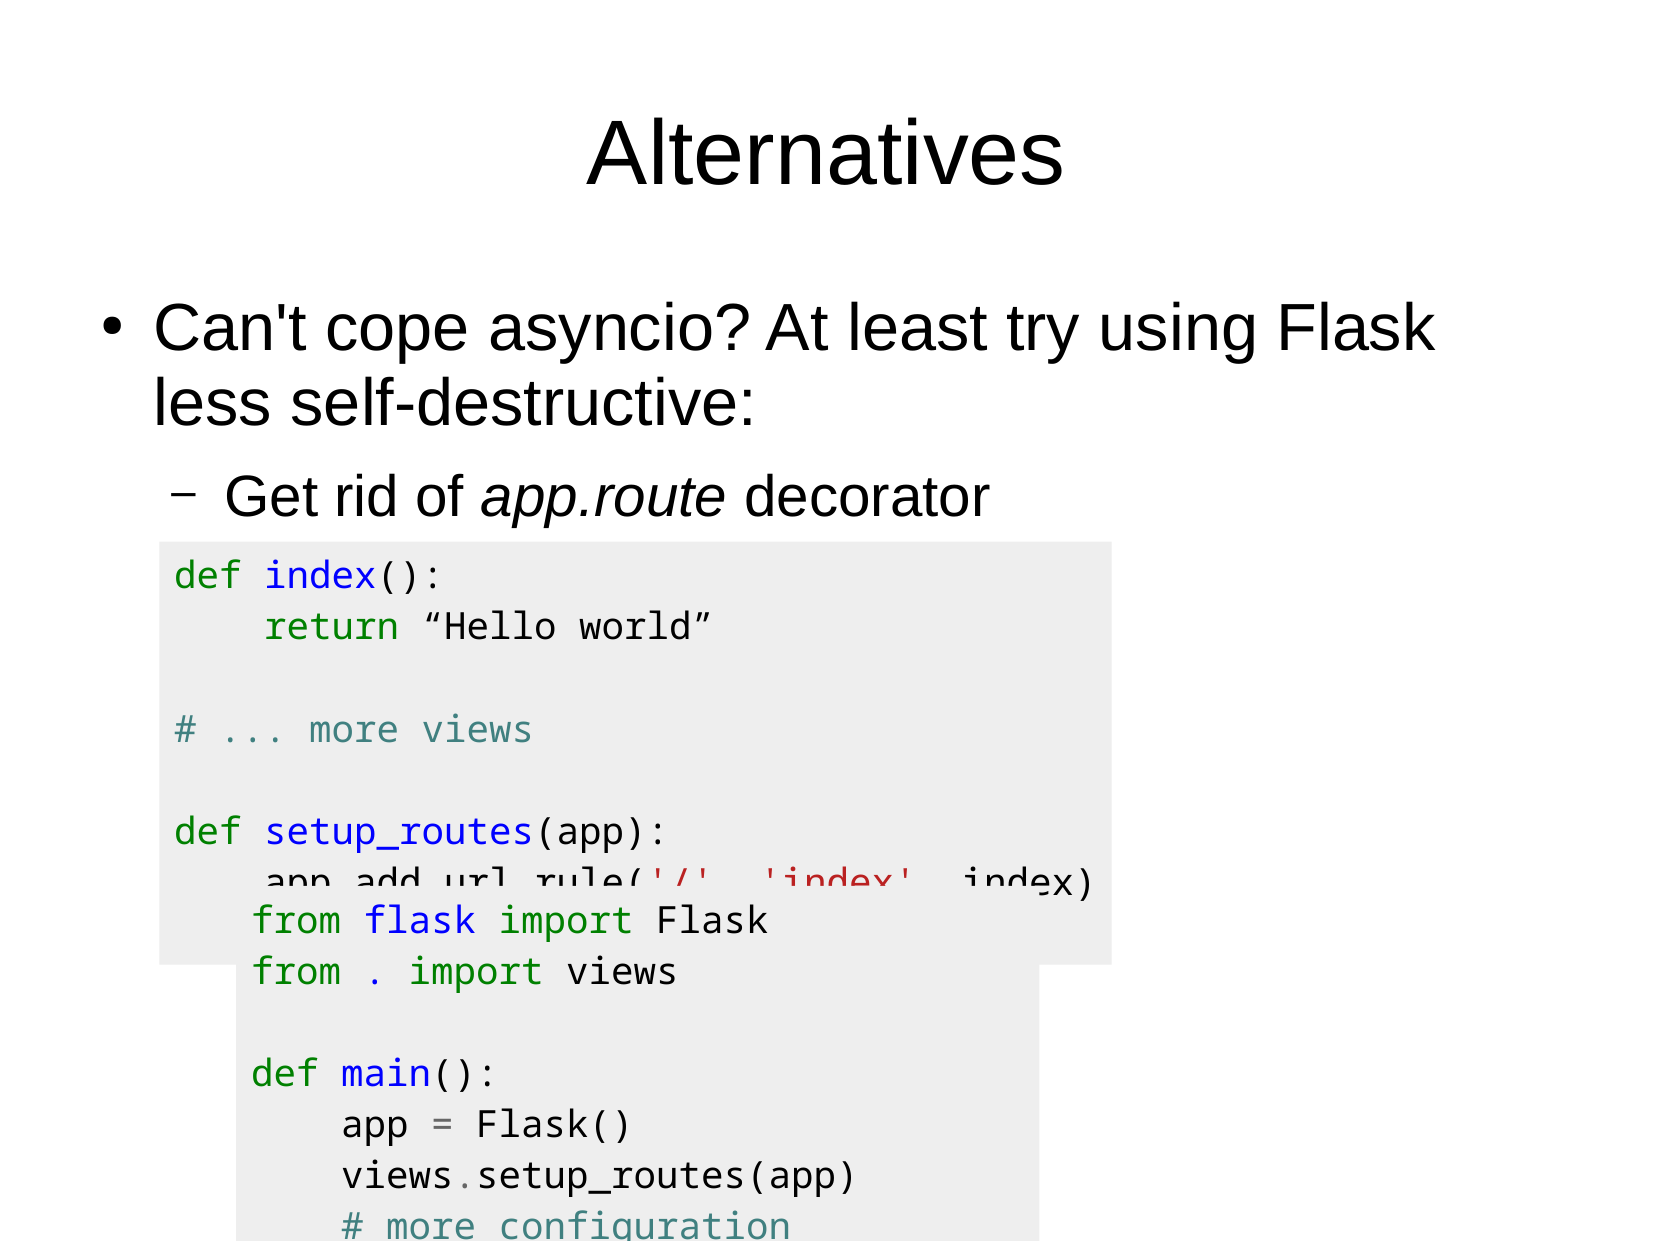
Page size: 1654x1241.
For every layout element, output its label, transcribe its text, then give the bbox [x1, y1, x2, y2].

text_box def index(): return “Hello world” # ... more views def setup_routes(app): app.add_url_rule('/', 'index', index) app.add_url_rule(...) [236, 541, 1035, 859]
title Alternatives [82, 49, 1571, 257]
list Can't cope asyncio? At least try using Flask less self-destructive: Get rid of app.route decorator [82, 290, 1571, 1010]
text_box from flask import Flask from . import views def main(): app = Flask() views.setup_routes(app) # more configuration [236, 885, 1040, 1165]
